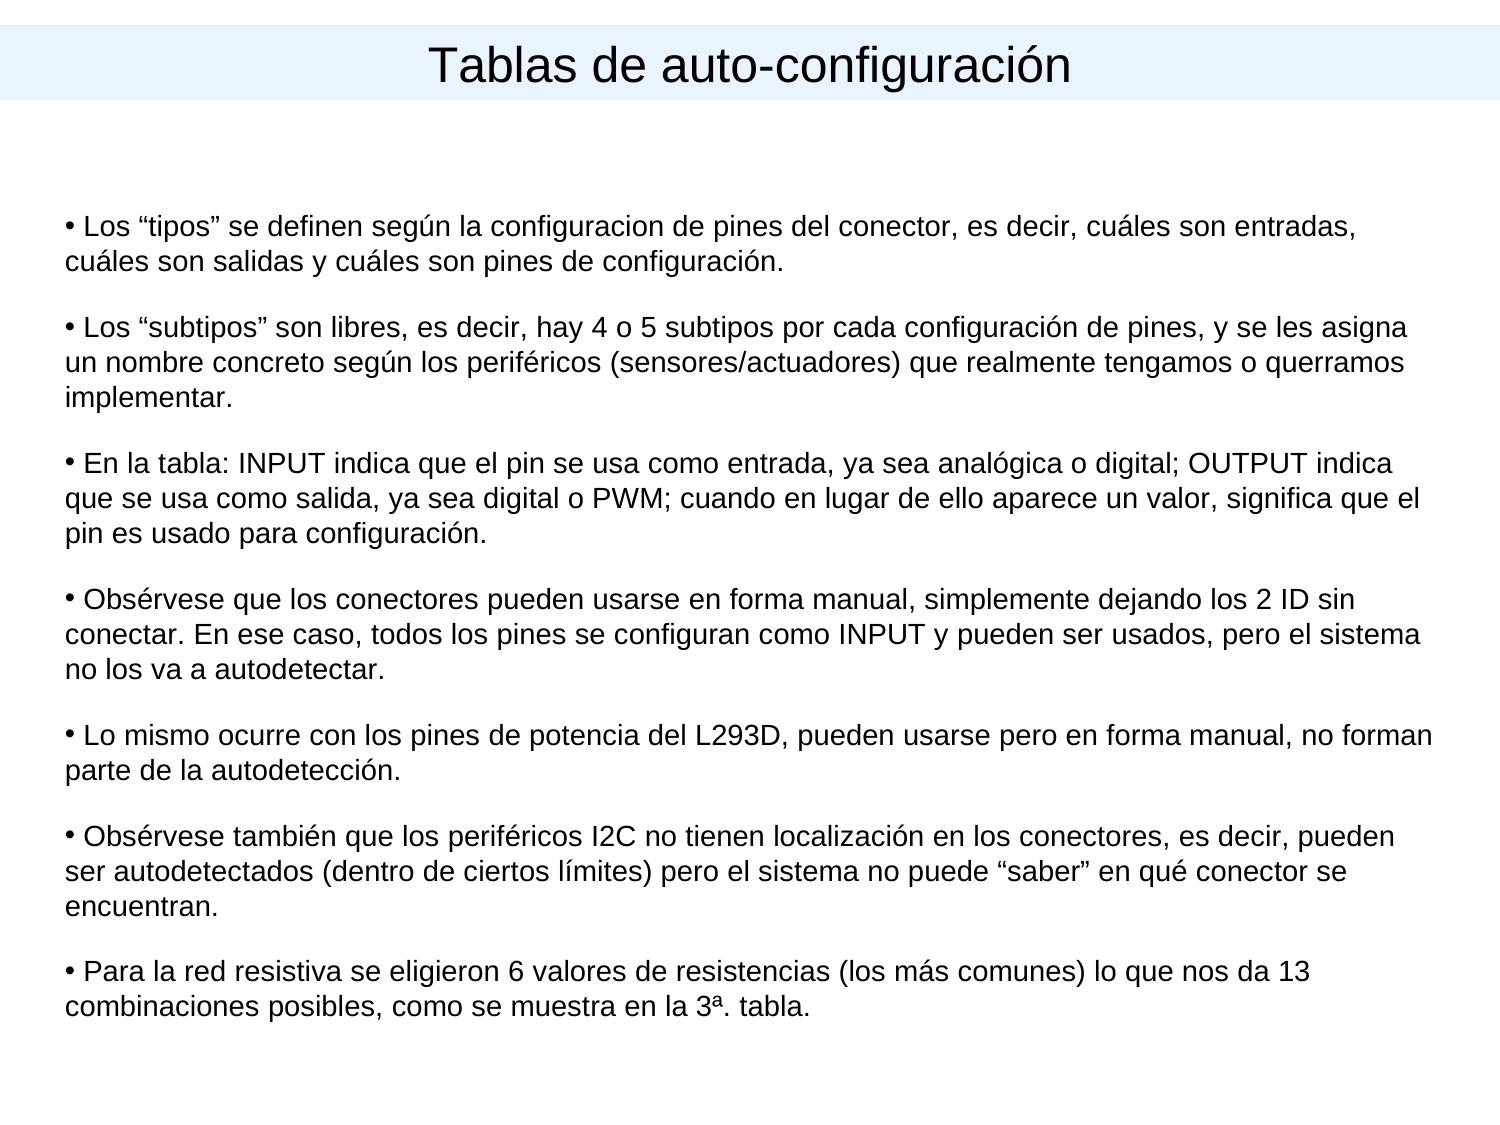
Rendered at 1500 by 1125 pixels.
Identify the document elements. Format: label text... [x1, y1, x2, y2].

text_box Tablas de auto-configuración [0, 24, 1500, 101]
text_box Los “tipos” se definen según la configuracion de pines del conector, es decir, cuáles son entradas, cuáles son salidas y cuáles son pines de configuración. Los “subtipos” son libres, es decir, hay 4 o 5 subtipos por cada configuración de pines, y se les asigna un nombre concreto según los periféricos (sensores/actuadores) que realmente tengamos o querramos implementar. En la tabla: INPUT indica que el pin se usa como entrada, ya sea analógica o digital; OUTPUT indica que se usa como salida, ya sea digital o PWM; cuando en lugar de ello aparece un valor, significa que el pin es usado para configuración. Obsérvese que los conectores pueden usarse en forma manual, simplemente dejando los 2 ID sin conectar. En ese caso, todos los pines se configuran como INPUT y pueden ser usados, pero el sistema no los va a autodetectar. Lo mismo ocurre con los pines de potencia del L293D, pueden usarse pero en forma manual, no forman parte de la autodetección. Obsérvese también que los periféricos I2C no tienen localización en los conectores, es decir, pueden ser autodetectados (dentro de ciertos límites) pero el sistema no puede “saber” en qué conector se encuentran. Para la red resistiva se eligieron 6 valores de resistencias (los más comunes) lo que nos da 13 combinaciones posibles, como se muestra en la 3ª. tabla. [50, 199, 1451, 1031]
